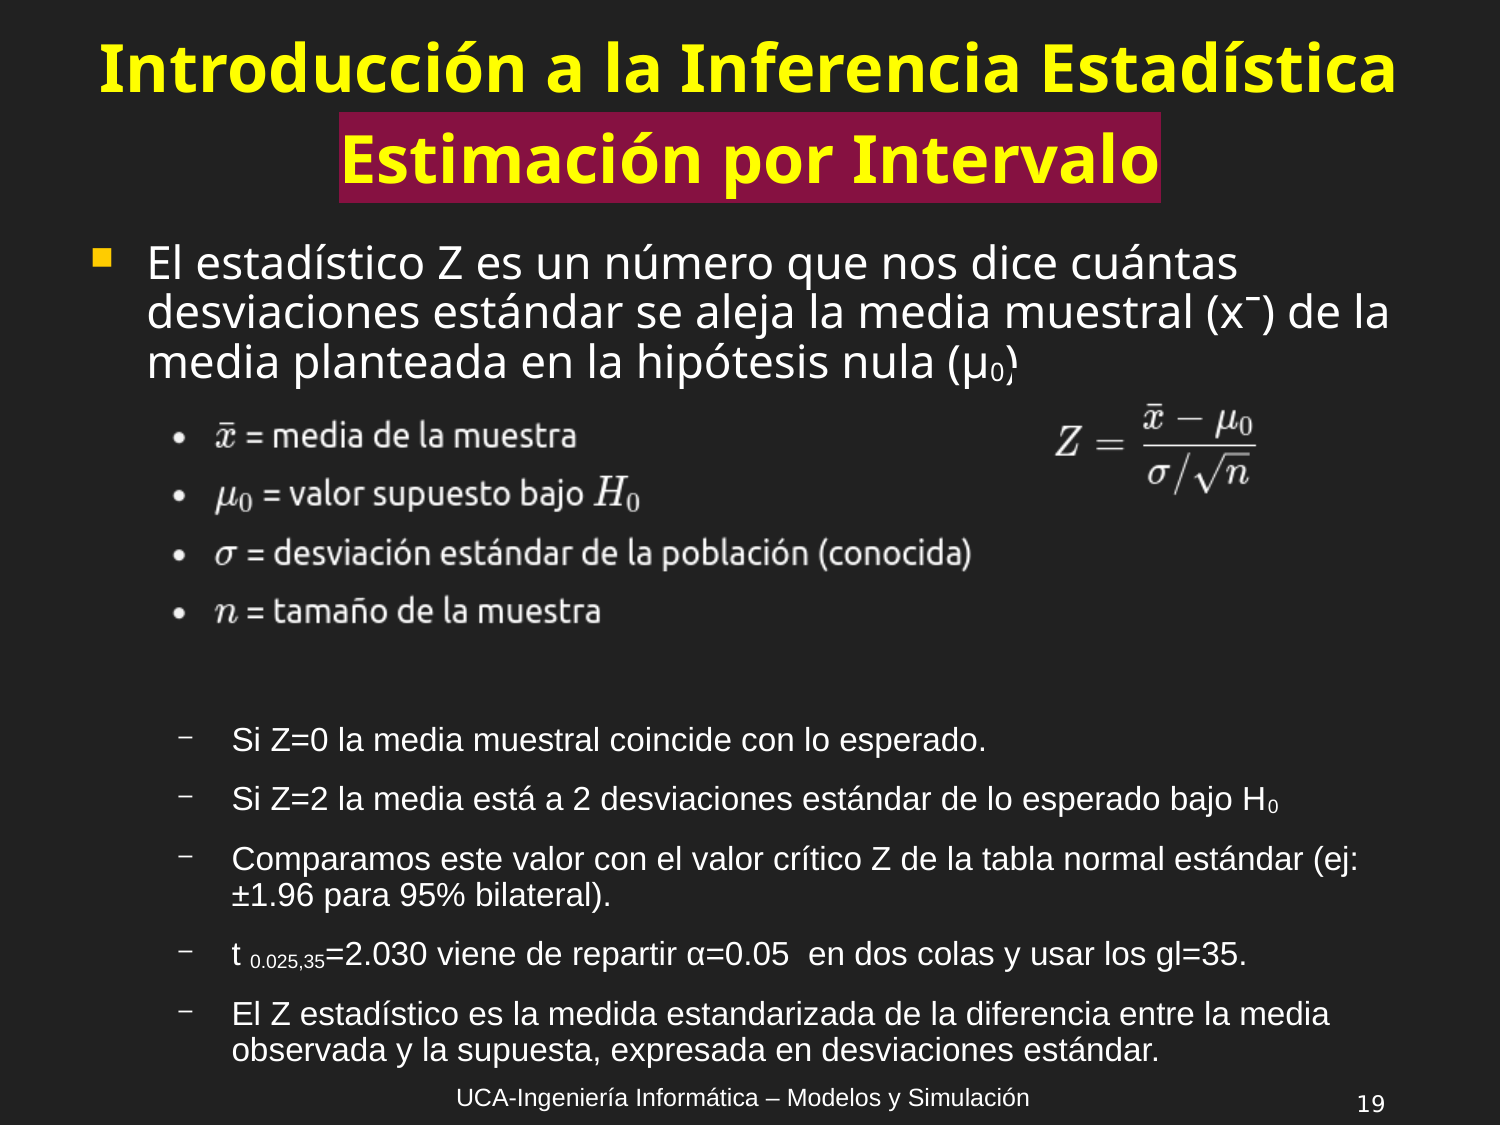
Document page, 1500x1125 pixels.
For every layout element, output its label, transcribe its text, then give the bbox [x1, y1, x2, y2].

picture [143, 368, 1333, 676]
list El estadístico Z es un número que nos dice cuántas desviaciones estándar se aleja la media muestral (xˉ) de la media planteada en la hipótesis nula (μ0). Si Z=0 la media muestral coincide con lo esperado. Si Z=2 la media está a 2 desviaciones estándar de lo esperado bajo H0 Comparamos este valor con el valor crítico Z de la tabla normal estándar (ej: ±1.96 para 95% bilateral). t 0.025,35=2.030 viene de repartir α=0.05 en dos colas y usar los gl=35. El Z estadístico es la medida estandarizada de la diferencia entre la media observada y la supuesta, expresada en desviaciones estándar. [75, 232, 1425, 1051]
title Introducción a la Inferencia Estadística Estimación por Intervalo [75, 37, 1426, 188]
